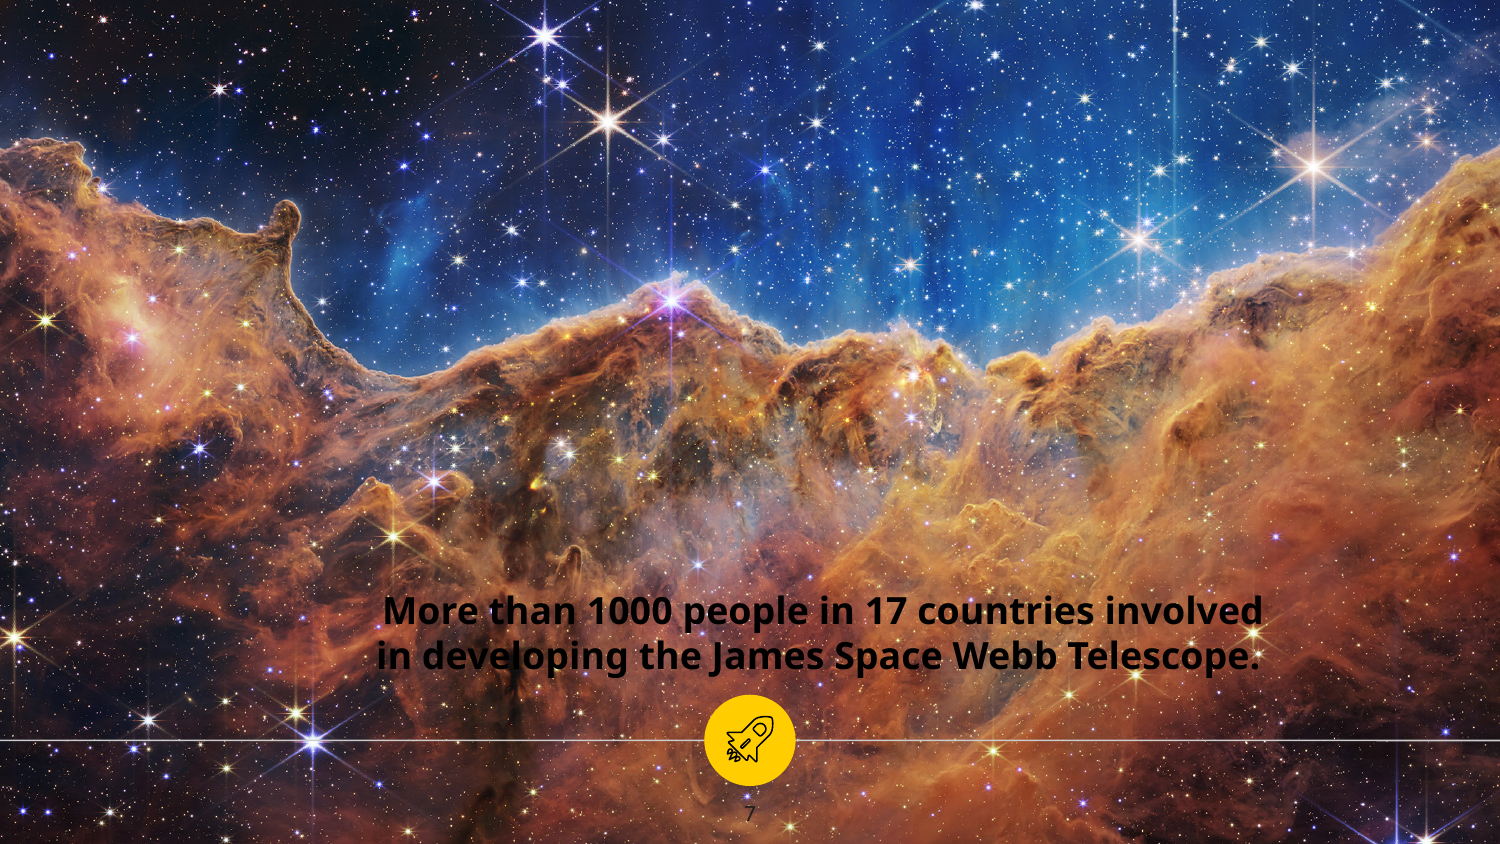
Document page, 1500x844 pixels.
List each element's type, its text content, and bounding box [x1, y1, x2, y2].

slide_number 1 [705, 786, 795, 844]
title More than 1000 people in 17 countries involved in developing the James Space Webb Telescope. [347, 609, 1300, 693]
picture [0, 742, 740, 844]
picture [760, 742, 1500, 844]
picture [0, 0, 1500, 739]
